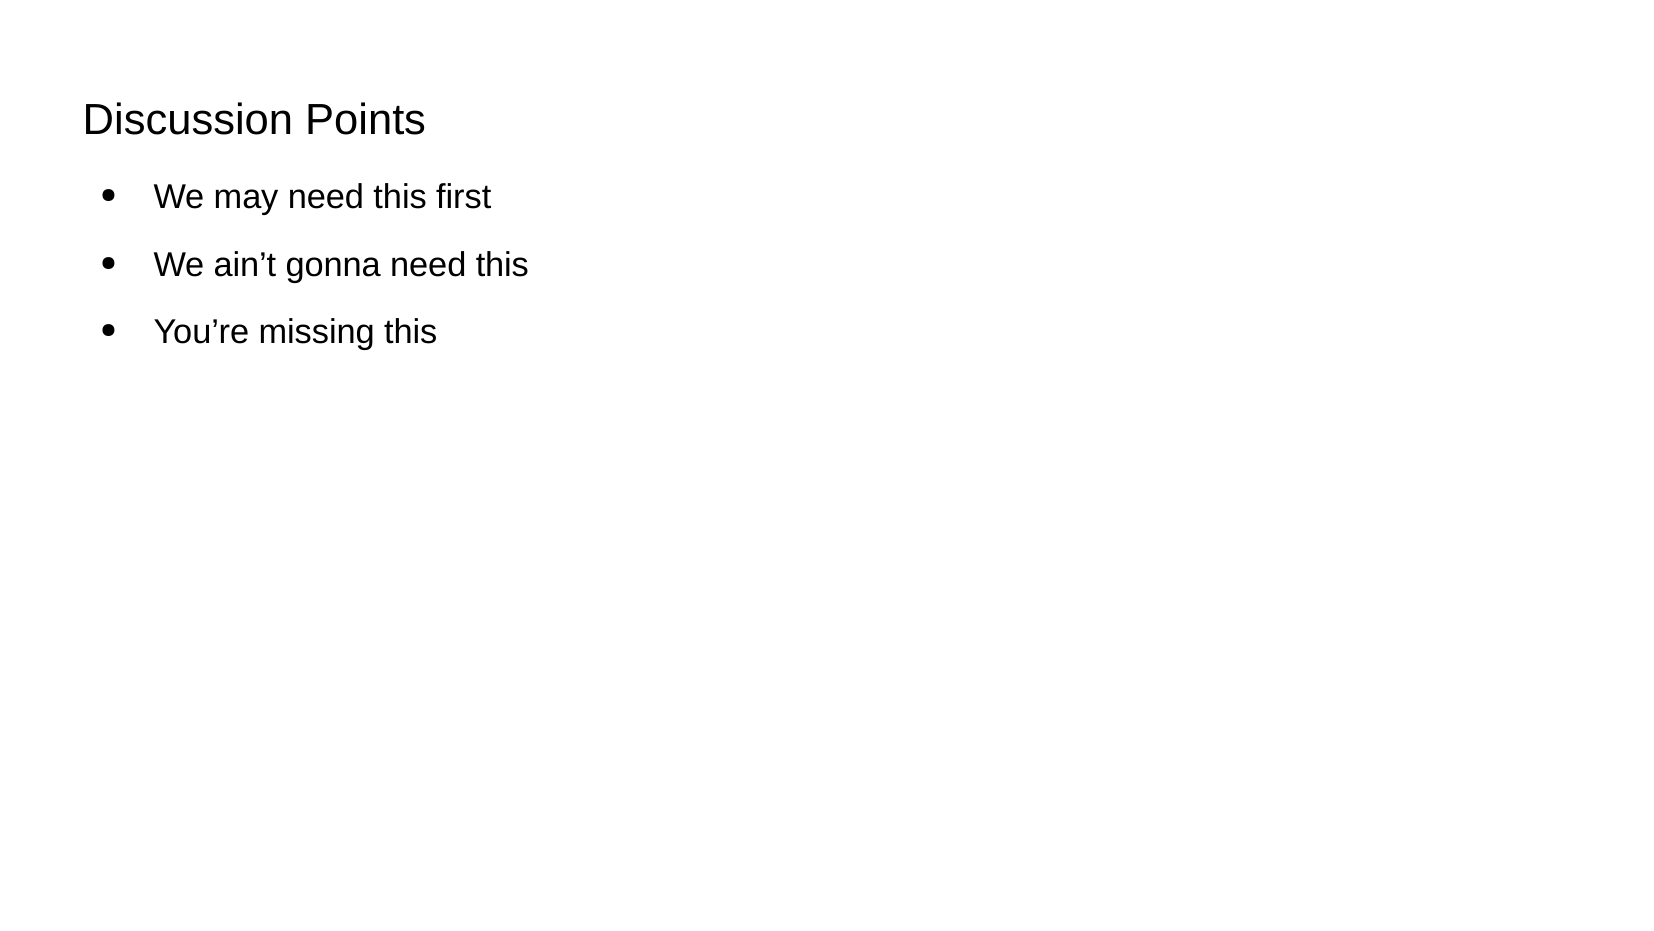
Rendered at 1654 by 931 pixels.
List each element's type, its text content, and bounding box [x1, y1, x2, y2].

title Discussion Points [82, 81, 1571, 157]
list We may need this first We ain’t gonna need this You’re missing this [82, 177, 1571, 833]
